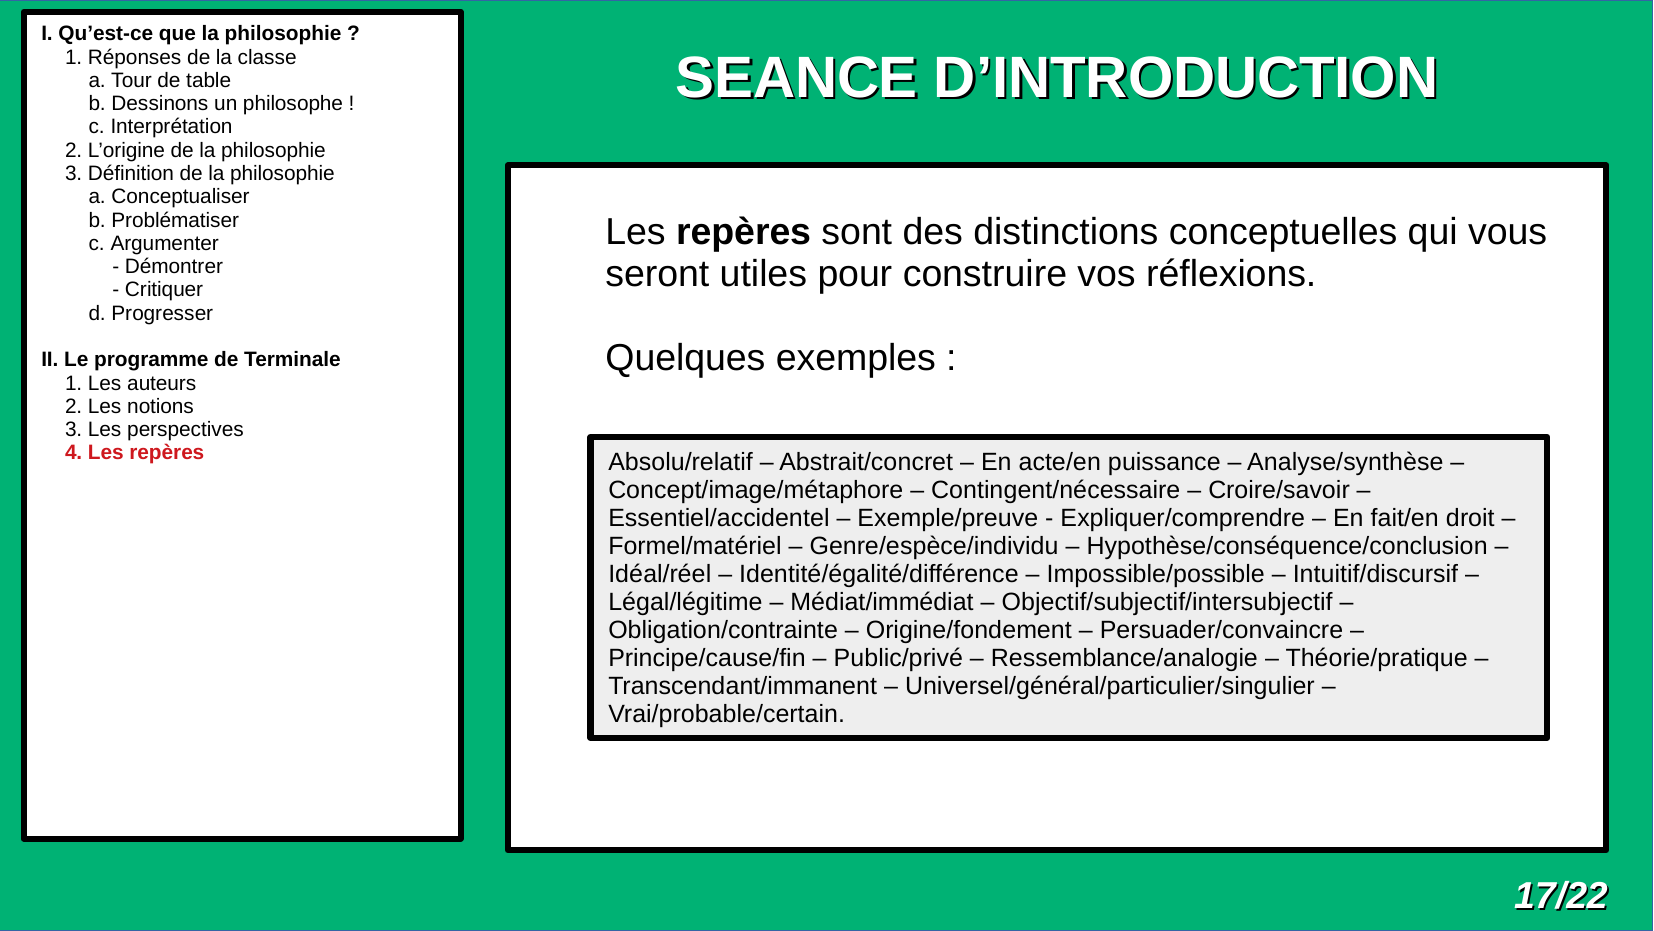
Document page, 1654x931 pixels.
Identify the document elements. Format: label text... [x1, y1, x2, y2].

text_box Les repères sont des distinctions conceptuelles qui vous seront utiles pour construire vos réflexions. Quelques exemples : [590, 203, 1642, 834]
text_box <numéro>/22 [1464, 867, 1623, 931]
text_box I. Qu’est-ce que la philosophie ? 1. Réponses de la classe a. Tour de table b. Dessinons un philosophe ! c. Interprétation 2. L’origine de la philosophie 3. Définition de la philosophie a. Conceptualiser b. Problématiser c. Argumenter - Démontrer - Critiquer d. Progresser II. Le programme de Terminale 1. Les auteurs 2. Les notions 3. Les perspectives 4. Les repères [23, 11, 461, 839]
text_box SEANCE D’INTRODUCTION [507, 0, 1607, 154]
text_box Absolu/relatif – Abstrait/concret – En acte/en puissance – Analyse/synthèse – Concept/image/métaphore – Contingent/nécessaire – Croire/savoir – Essentiel/accidentel – Exemple/preuve - Expliquer/comprendre – En fait/en droit – Formel/matériel – Genre/espèce/individu – Hypothèse/conséquence/conclusion – Idéal/réel – Identité/égalité/différence – Impossible/possible – Intuitif/discursif – Légal/légitime – Médiat/immédiat – Objectif/subjectif/intersubjectif – Obligation/contrainte – Origine/fondement – Persuader/convaincre – Principe/cause/fin – Public/privé – Ressemblance/analogie – Théorie/pratique – Transcendant/immanent – Universel/général/particulier/singulier – Vrai/probable/certain. [590, 437, 1548, 738]
text_box [0, 0, 1653, 931]
